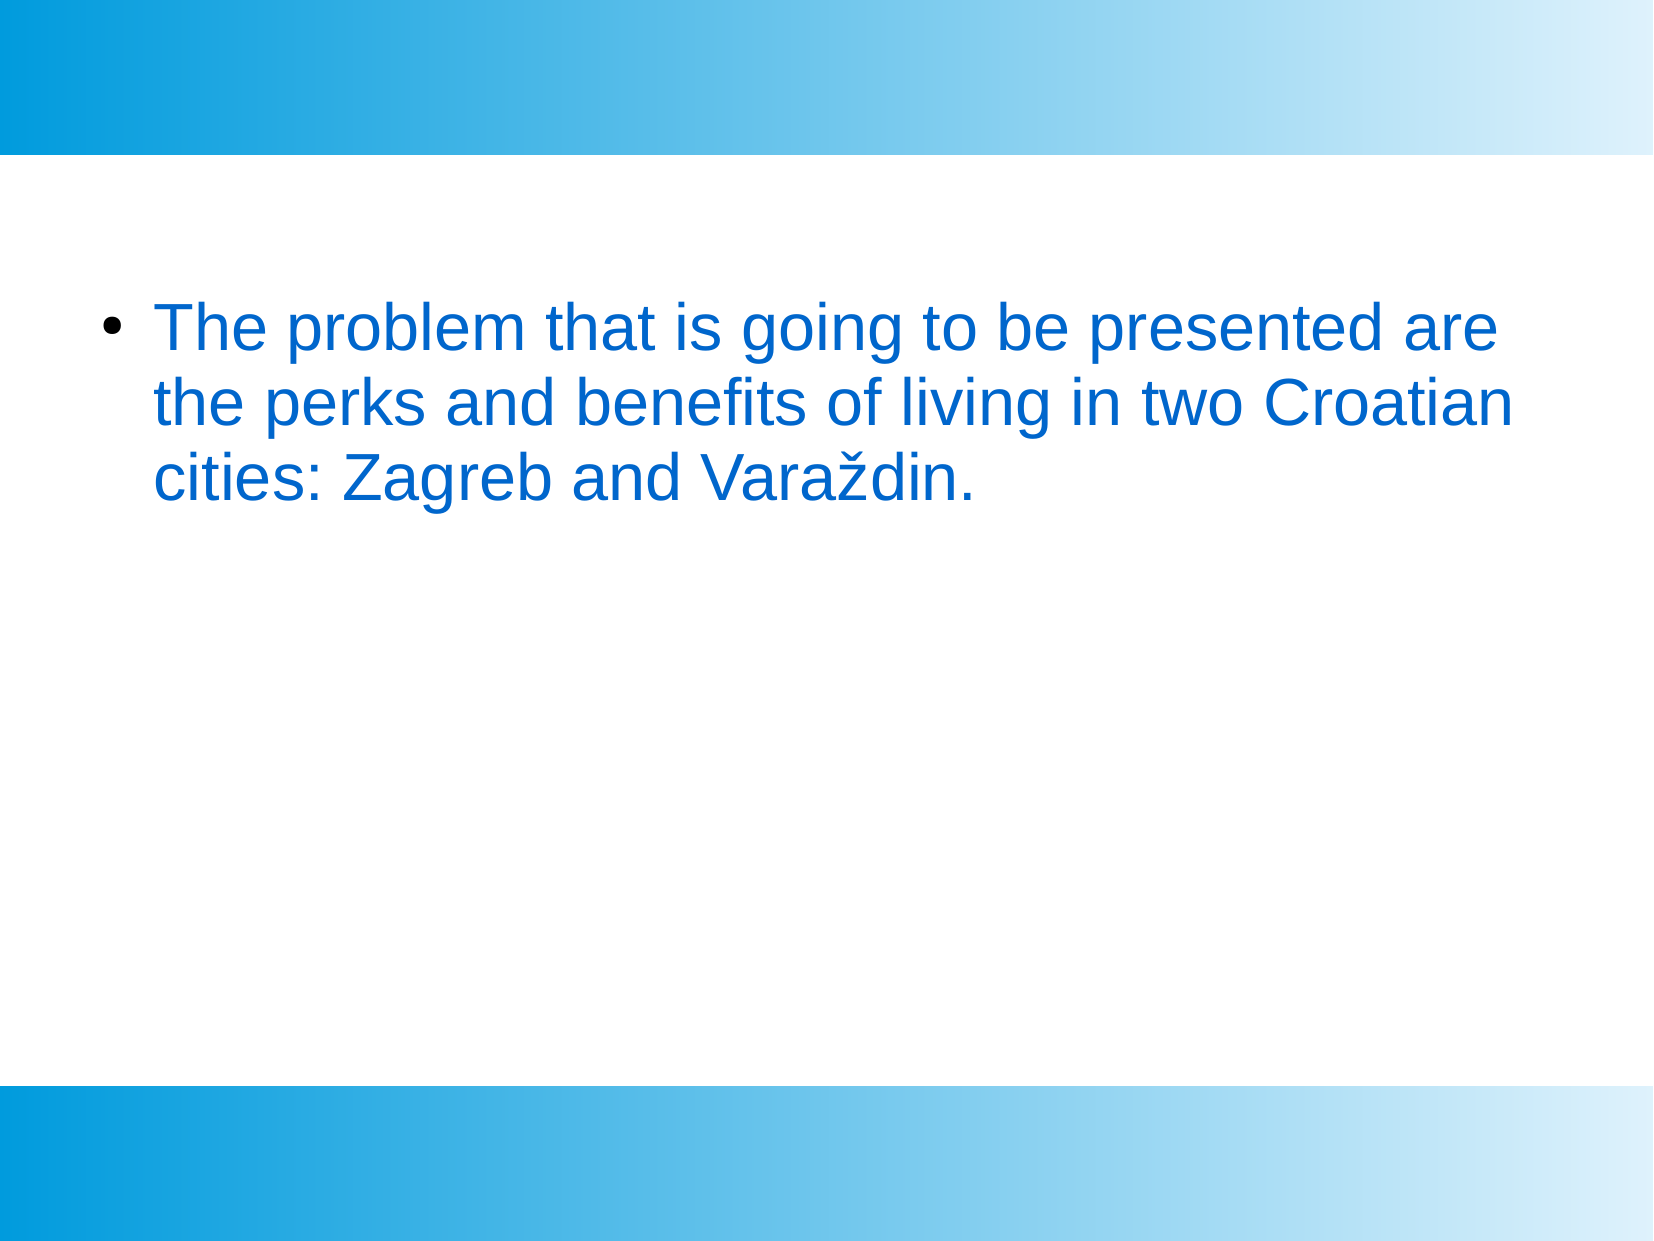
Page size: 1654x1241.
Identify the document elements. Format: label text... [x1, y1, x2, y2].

list The problem that is going to be presented are the perks and benefits of living in two Croatian cities: Zagreb and Varaždin. [82, 290, 1571, 1010]
